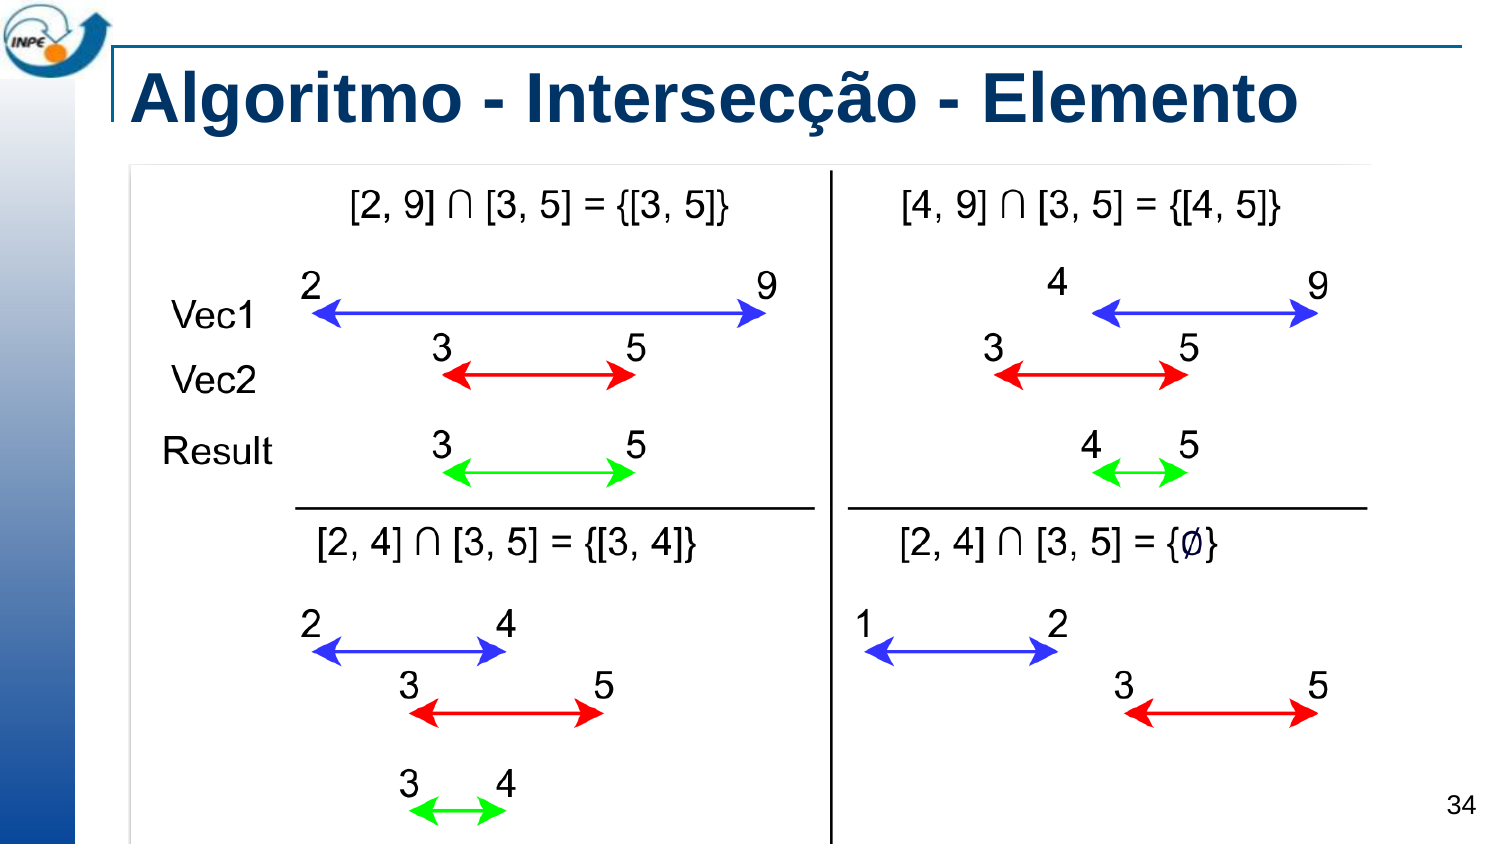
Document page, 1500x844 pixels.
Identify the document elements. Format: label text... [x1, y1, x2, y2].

title Algoritmo - Intersecção - Elemento [112, 46, 1450, 141]
picture [0, 0, 113, 79]
slide_number <number> [1403, 779, 1494, 844]
picture [128, 164, 1372, 844]
